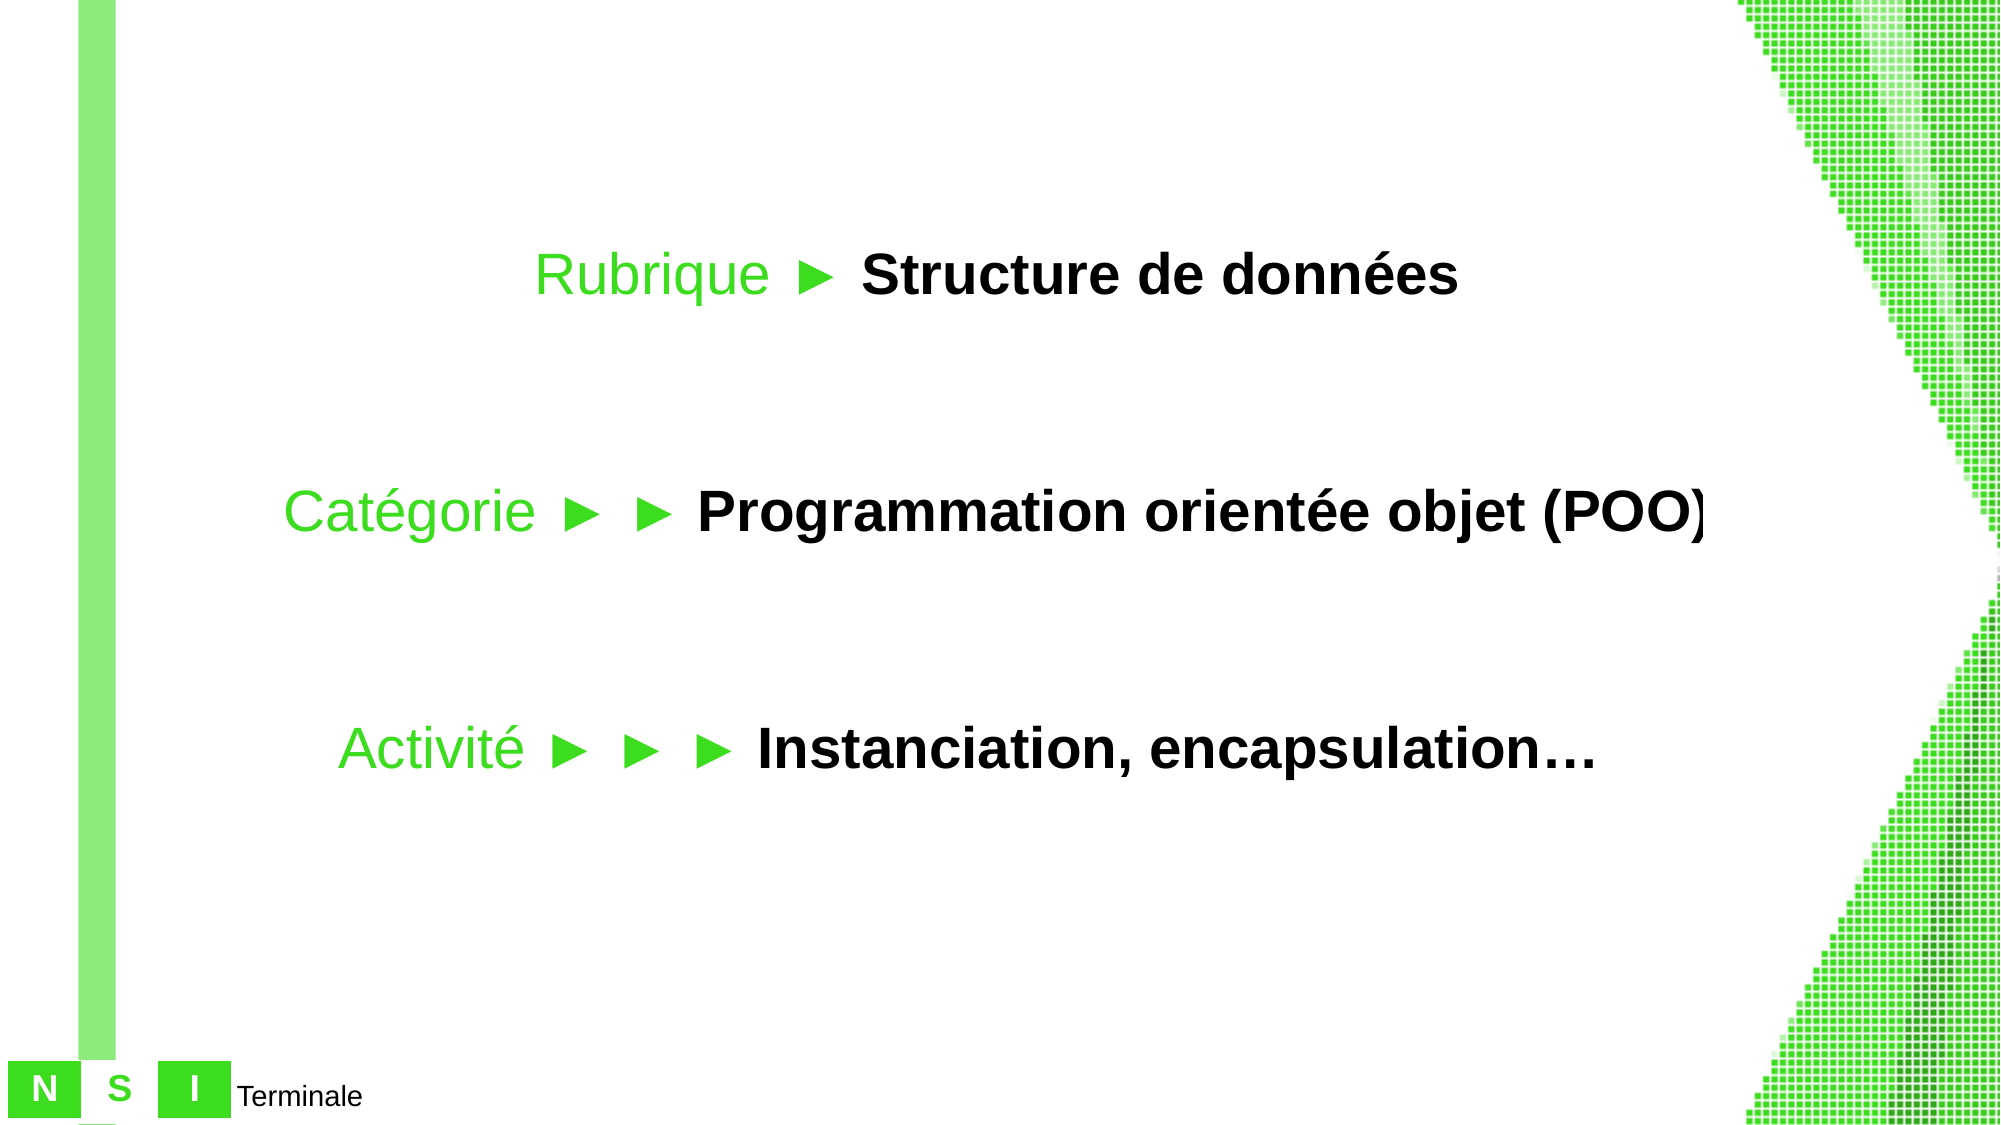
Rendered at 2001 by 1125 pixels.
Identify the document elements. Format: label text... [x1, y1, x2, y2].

table_header N [8, 1061, 81, 1118]
table_header S [83, 1061, 156, 1118]
text_box Rubrique ► Structure de données [204, 229, 1703, 314]
text_box Terminale [233, 1070, 527, 1120]
picture [1703, 0, 2000, 1125]
text_box Activité ► ► ► Instanciation, encapsulation… [204, 702, 1703, 788]
table_header I [158, 1061, 231, 1118]
text_box Catégorie ► ► Programmation orientée objet (POO) [204, 465, 1703, 551]
